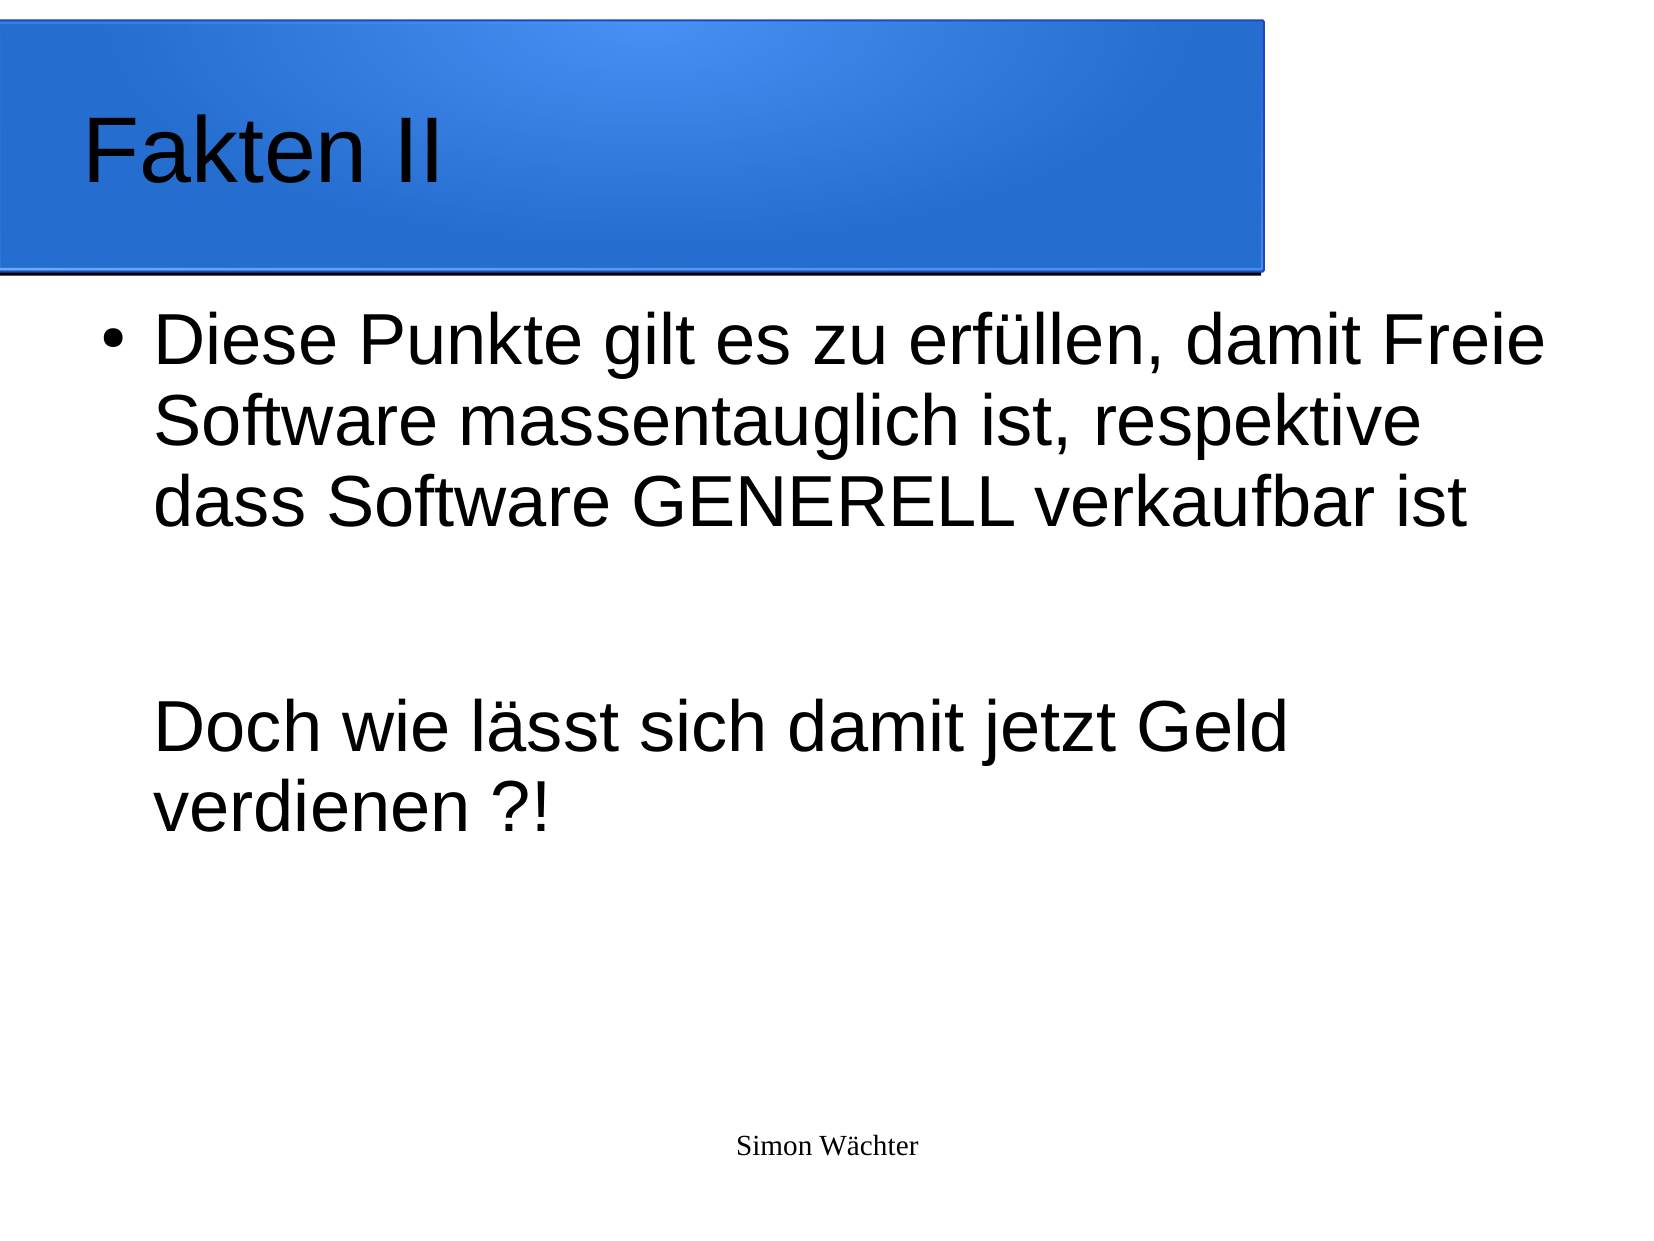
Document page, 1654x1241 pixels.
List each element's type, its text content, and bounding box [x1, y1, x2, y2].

title Fakten II [82, 47, 1235, 252]
list Diese Punkte gilt es zu erfüllen, damit Freie Software massentauglich ist, respektive dass Software GENERELL verkaufbar ist Doch wie lässt sich damit jetzt Geld verdienen ?! [82, 299, 1571, 1019]
